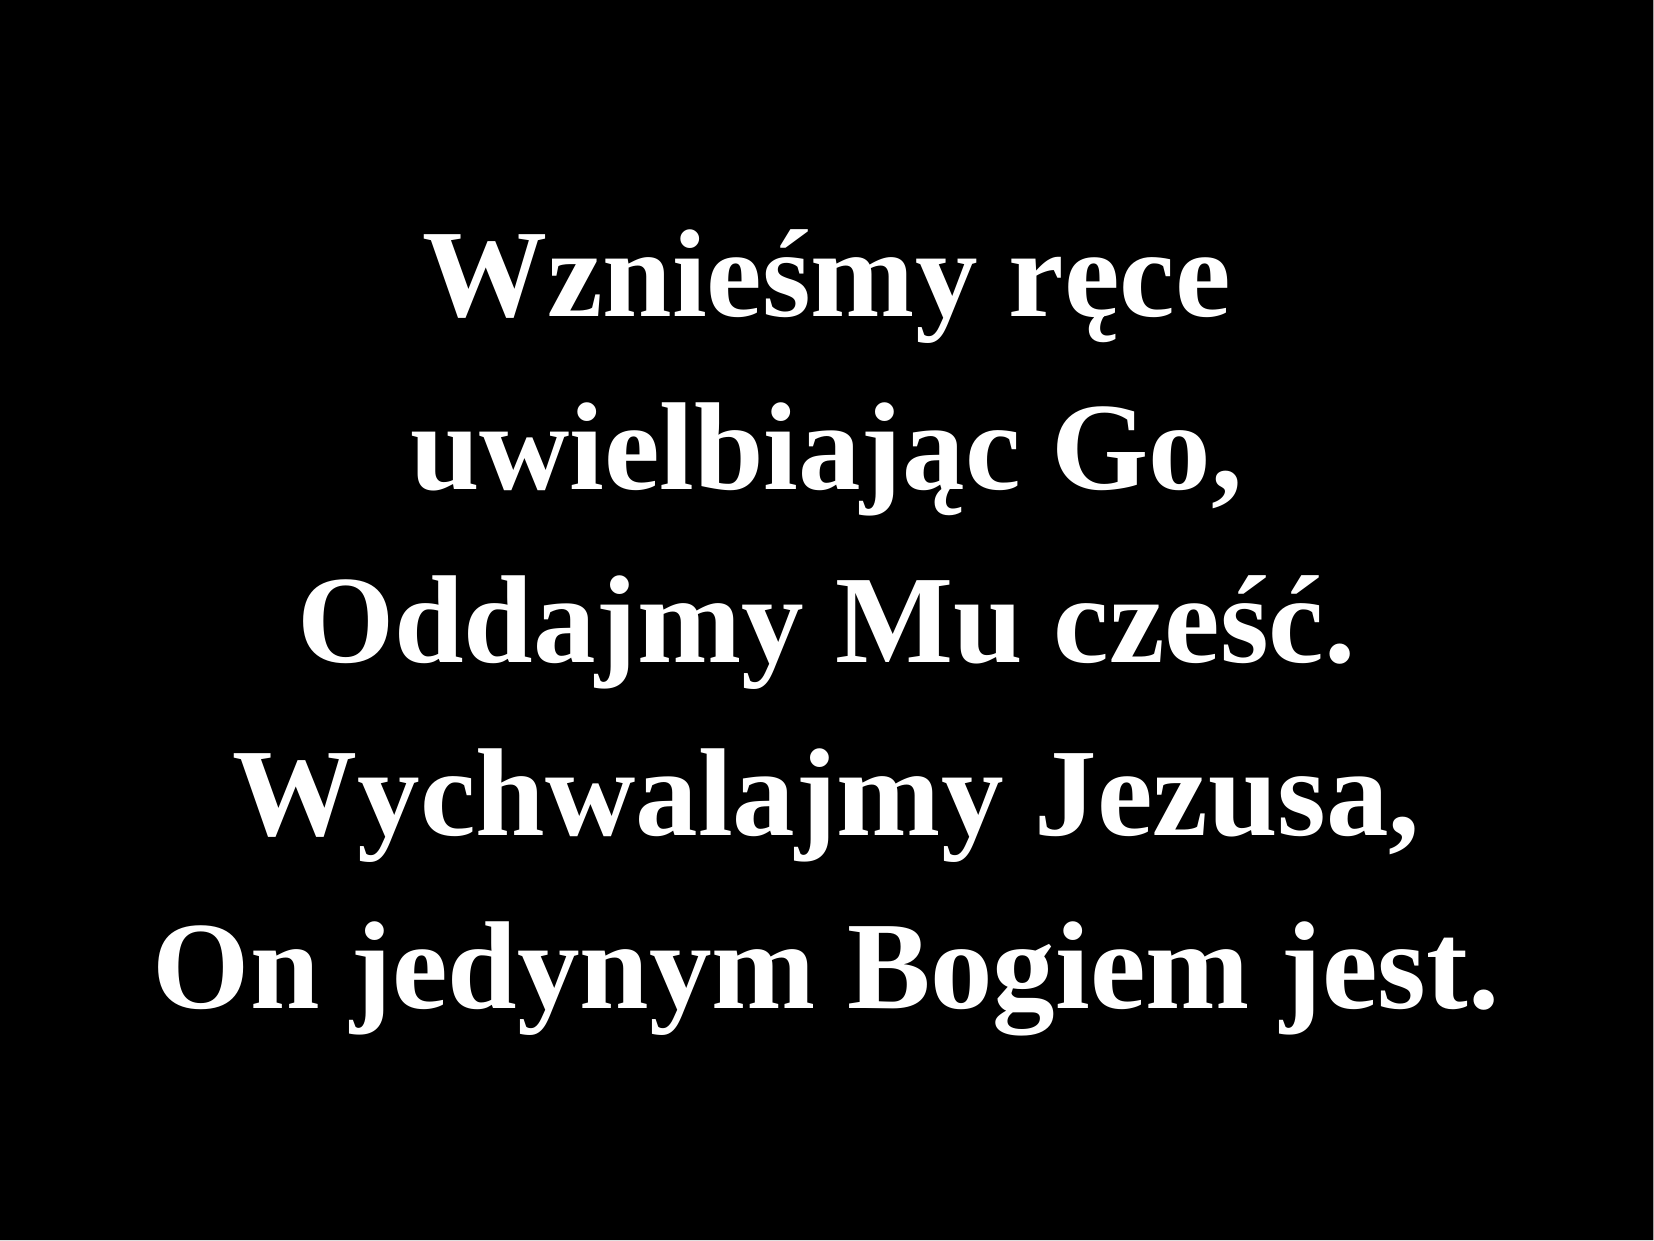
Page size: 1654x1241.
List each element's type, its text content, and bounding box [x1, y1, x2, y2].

title Wznieśmy ręce ppp uwielbiając Go, ppp Oddajmy Mu cześć. ppp Wychwalajmy Jezusa, ppp On jedynym Bogiem jest. [0, 0, 1654, 1241]
